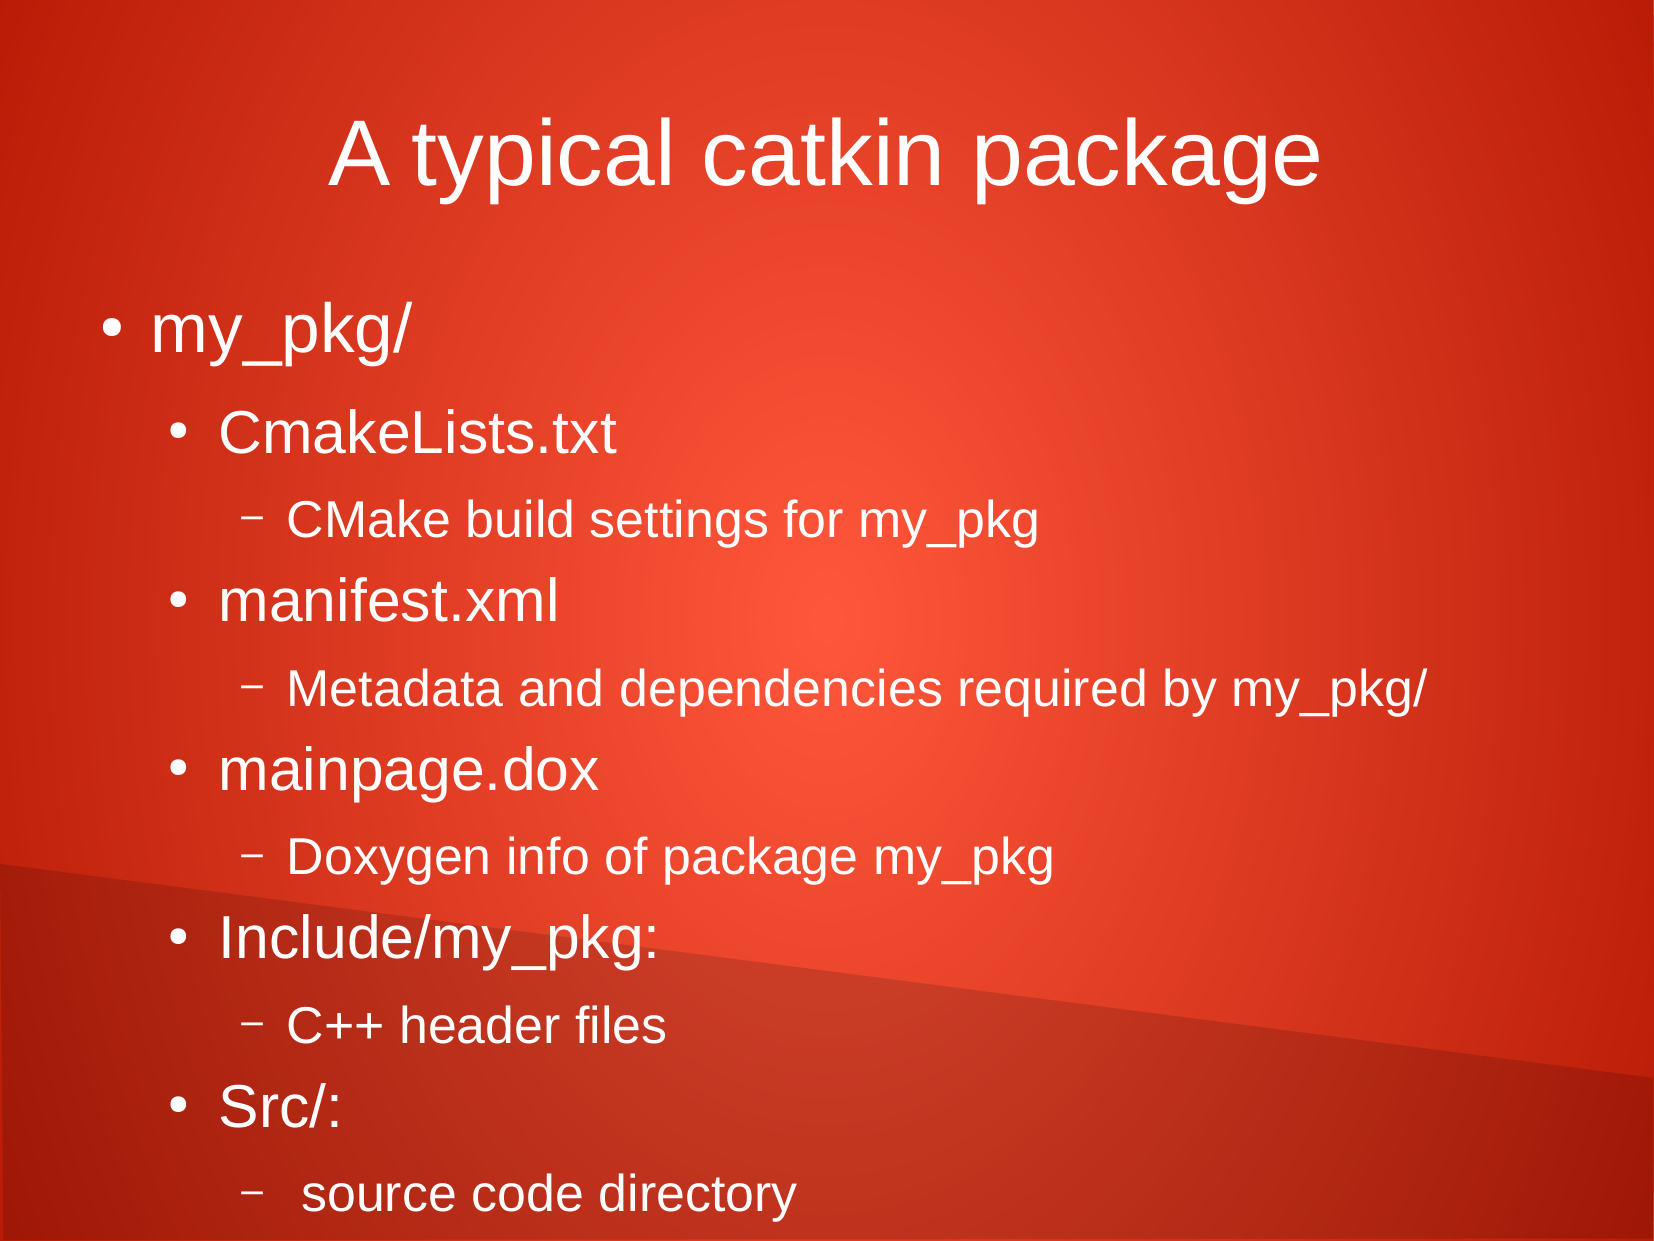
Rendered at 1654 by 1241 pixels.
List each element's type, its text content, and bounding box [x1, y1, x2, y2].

list my_pkg/ CmakeLists.txt CMake build settings for my_pkg manifest.xml Metadata and dependencies required by my_pkg/ mainpage.dox Doxygen info of package my_pkg Include/my_pkg: C++ header files Src/: source code directory [82, 290, 1571, 1231]
title A typical catkin package [82, 49, 1571, 257]
